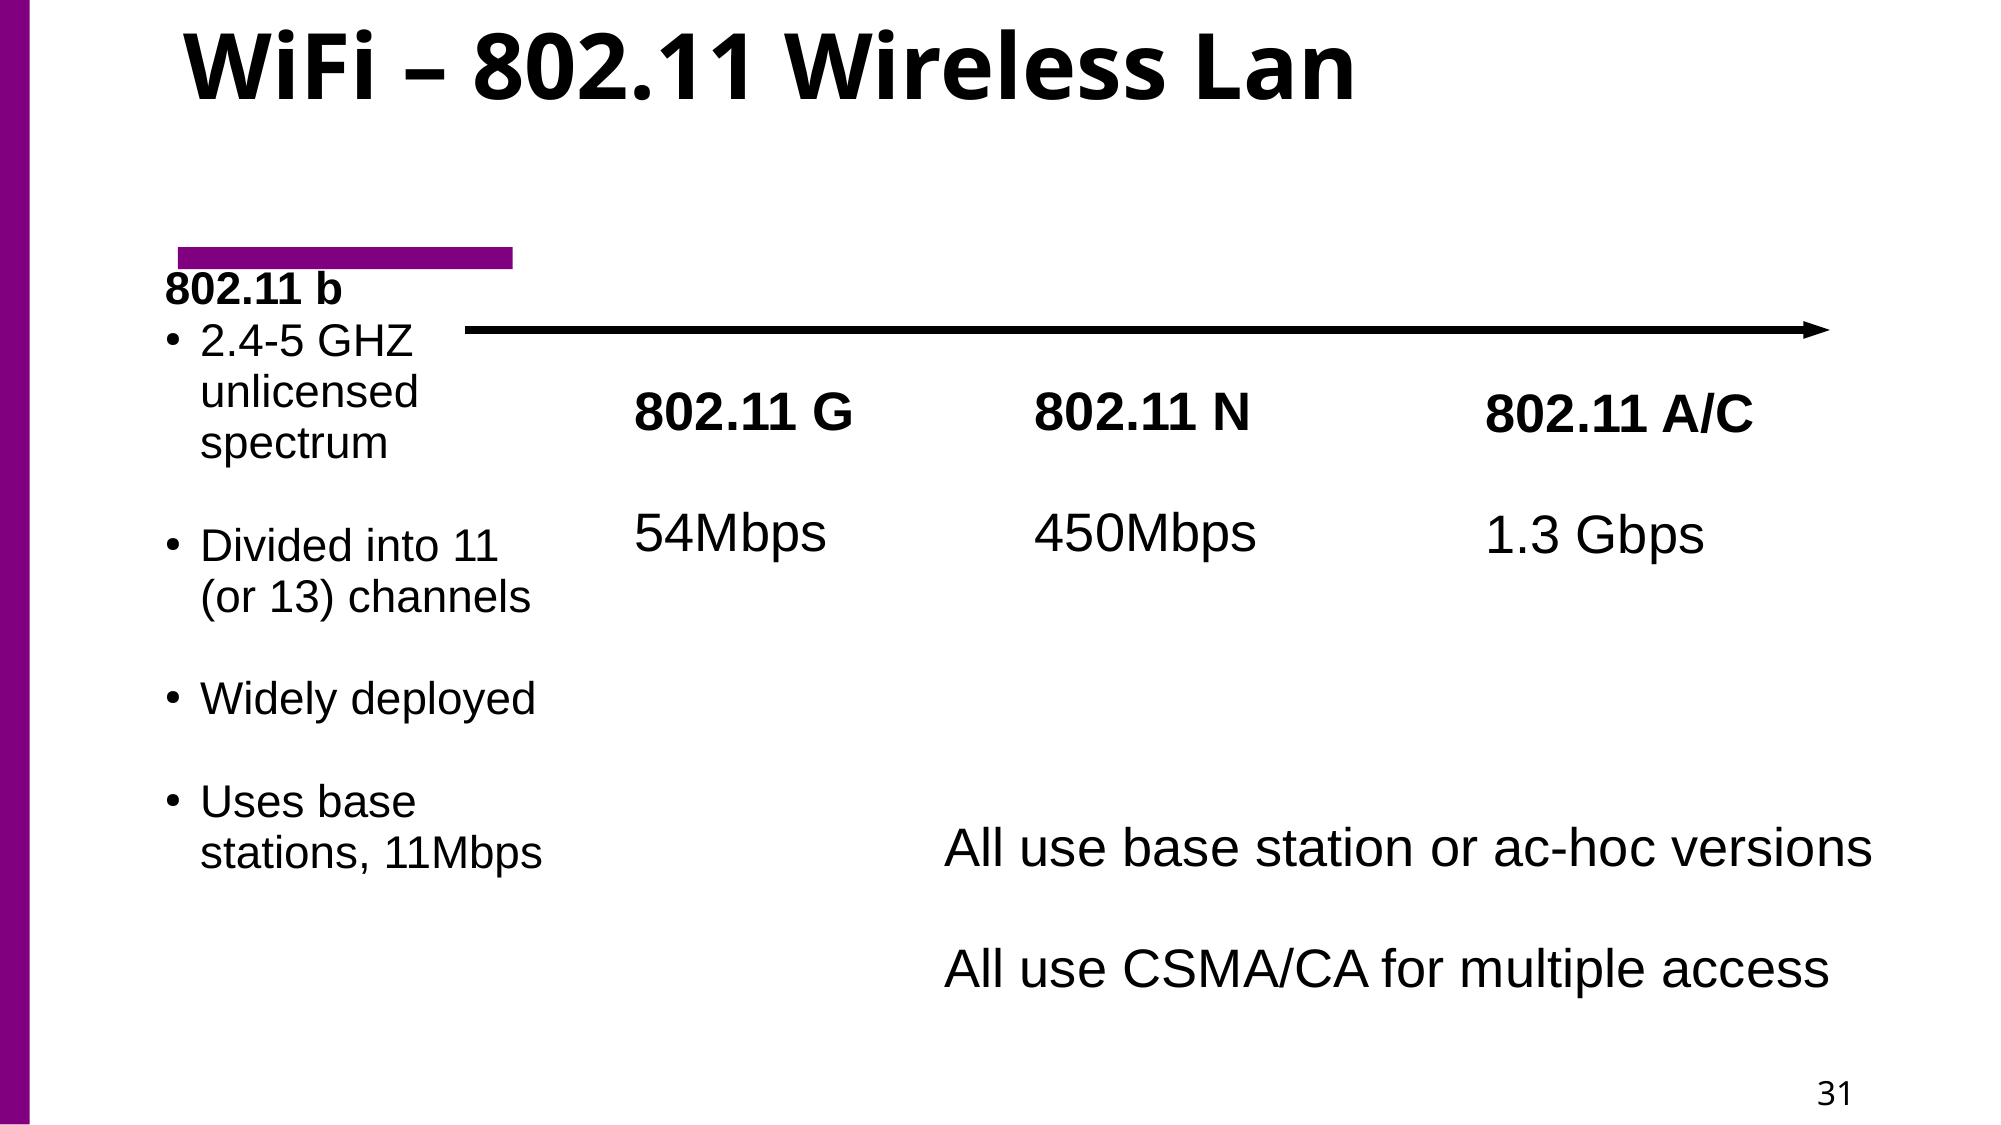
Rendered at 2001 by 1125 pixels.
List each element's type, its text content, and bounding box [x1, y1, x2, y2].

text_box 802.11 A/C 1.3 Gbps [1470, 375, 1771, 633]
text_box All use base station or ac-hoc versions All use CSMA/CA for multiple access [930, 810, 1890, 1007]
text_box 802.11 N 450Mbps [1020, 374, 1274, 632]
text_box 802.11 b 2.4-5 GHZ unlicensed spectrum Divided into 11 (or 13) channels Widely deployed Uses base stations, 11Mbps [150, 255, 571, 938]
text_box 802.11 G 54Mbps [619, 374, 871, 753]
title WiFi – 802.11 Wireless Lan [133, 0, 1946, 126]
